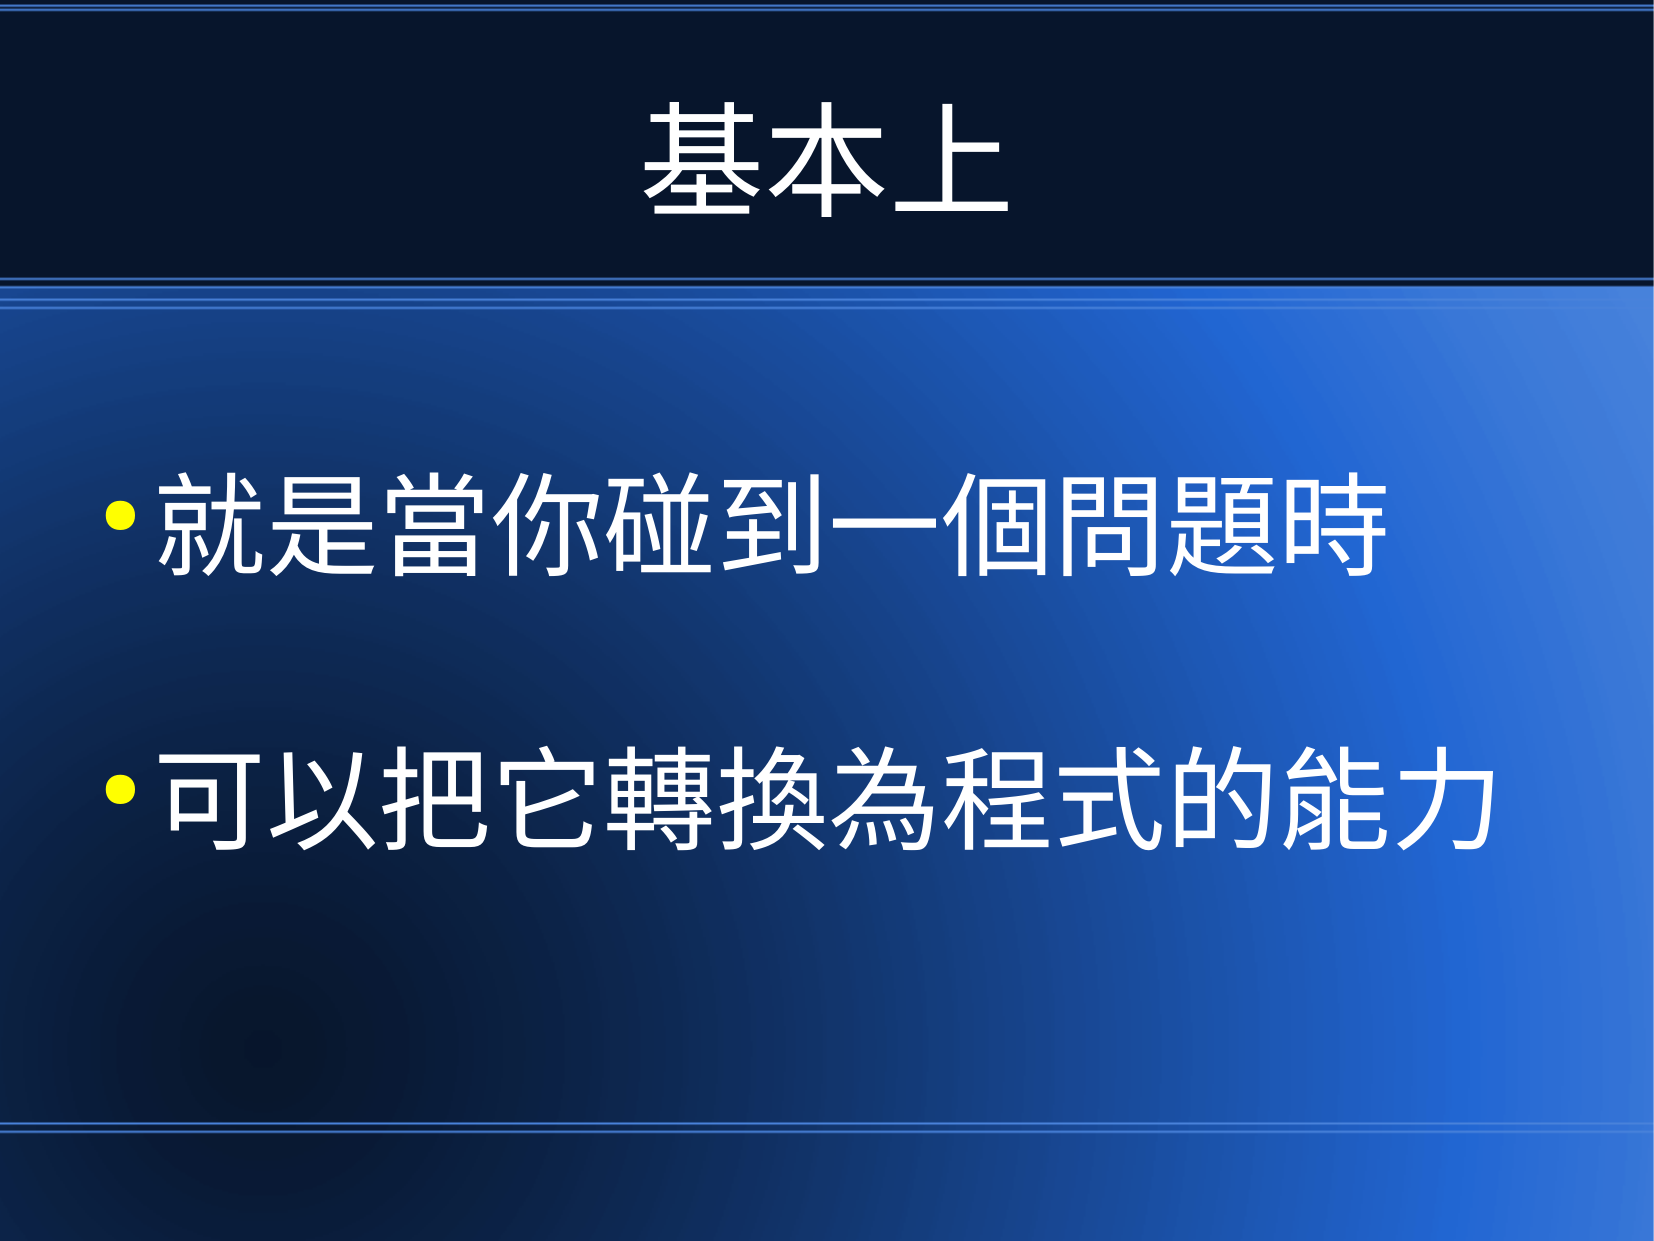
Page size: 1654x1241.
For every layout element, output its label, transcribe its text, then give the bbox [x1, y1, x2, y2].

title 基本上 [82, 49, 1571, 257]
list 就是當你碰到一個問題時 可以把它轉換為程式的能力 [82, 355, 1571, 1241]
picture [0, 0, 1654, 1241]
